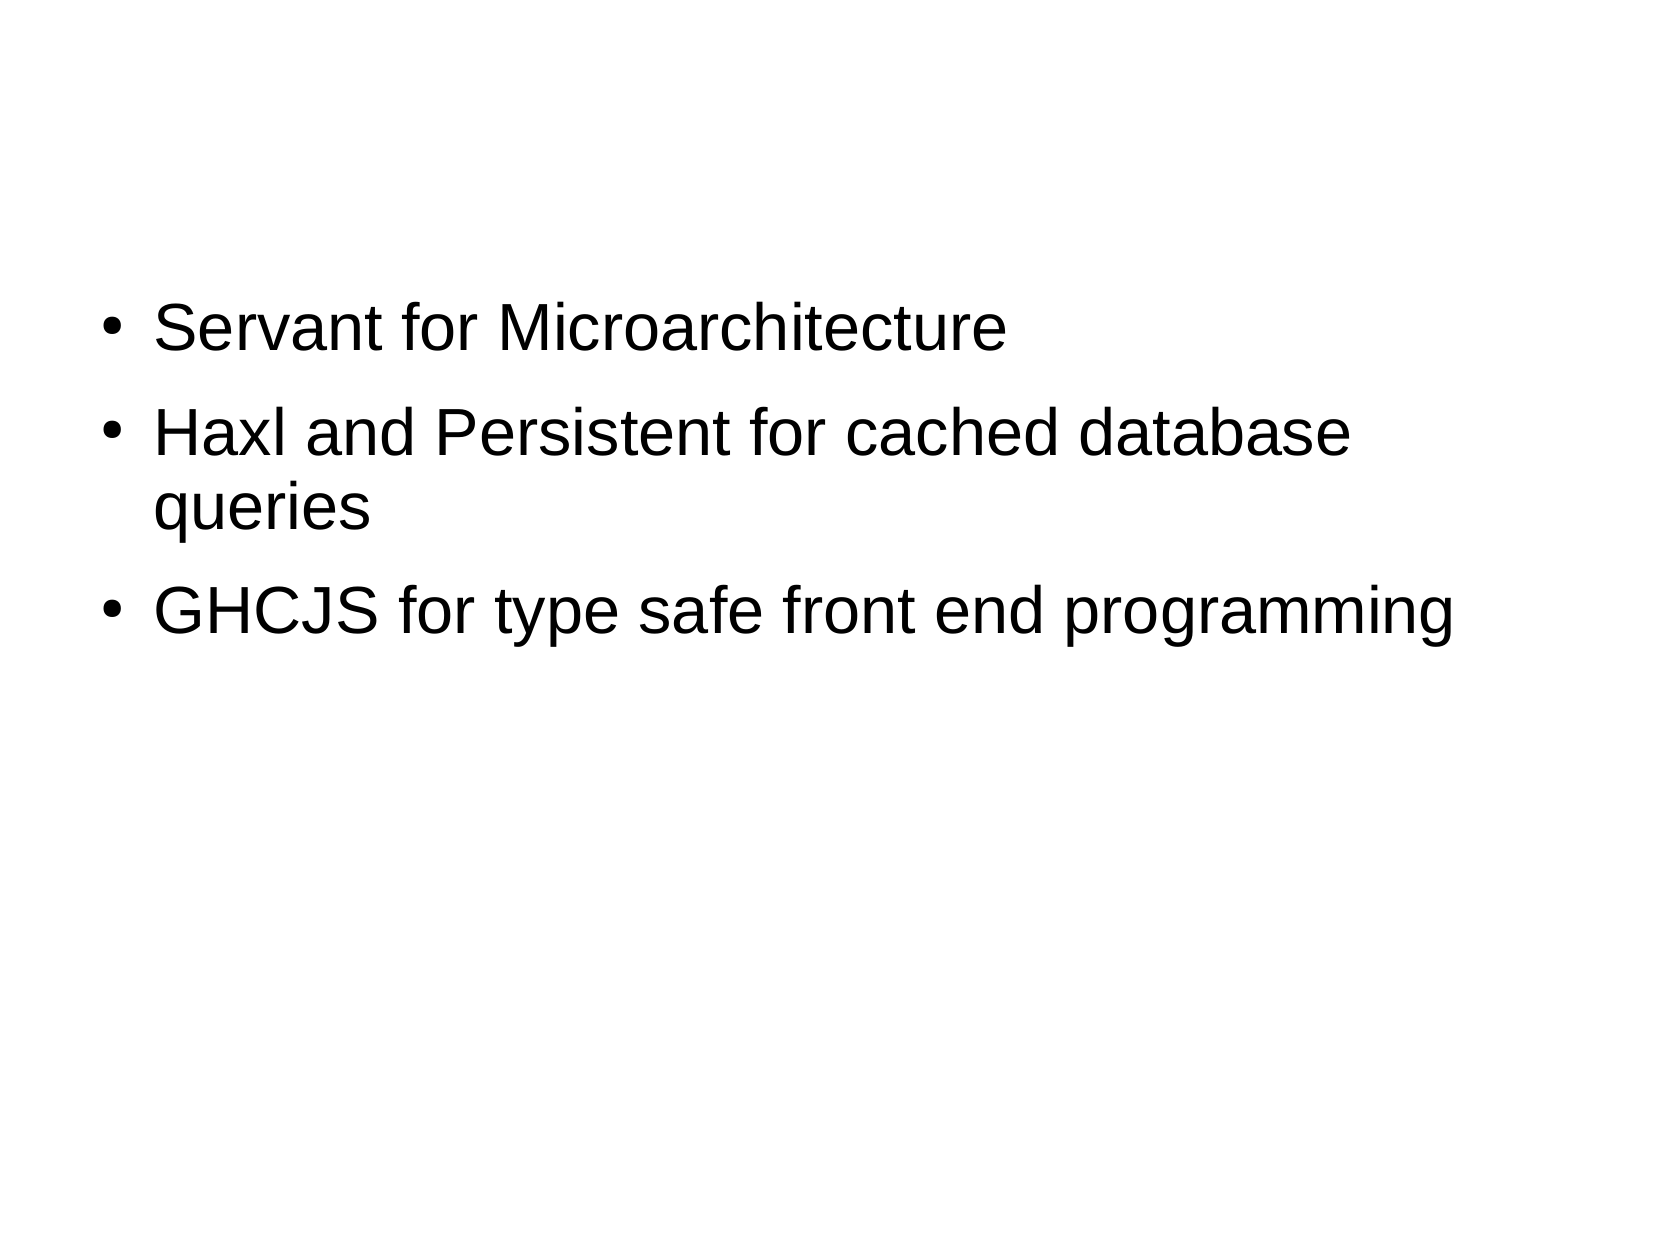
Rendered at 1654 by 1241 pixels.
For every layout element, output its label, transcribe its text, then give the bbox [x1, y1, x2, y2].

list Servant for Microarchitecture Haxl and Persistent for cached database queries GHCJS for type safe front end programming [82, 290, 1571, 1010]
